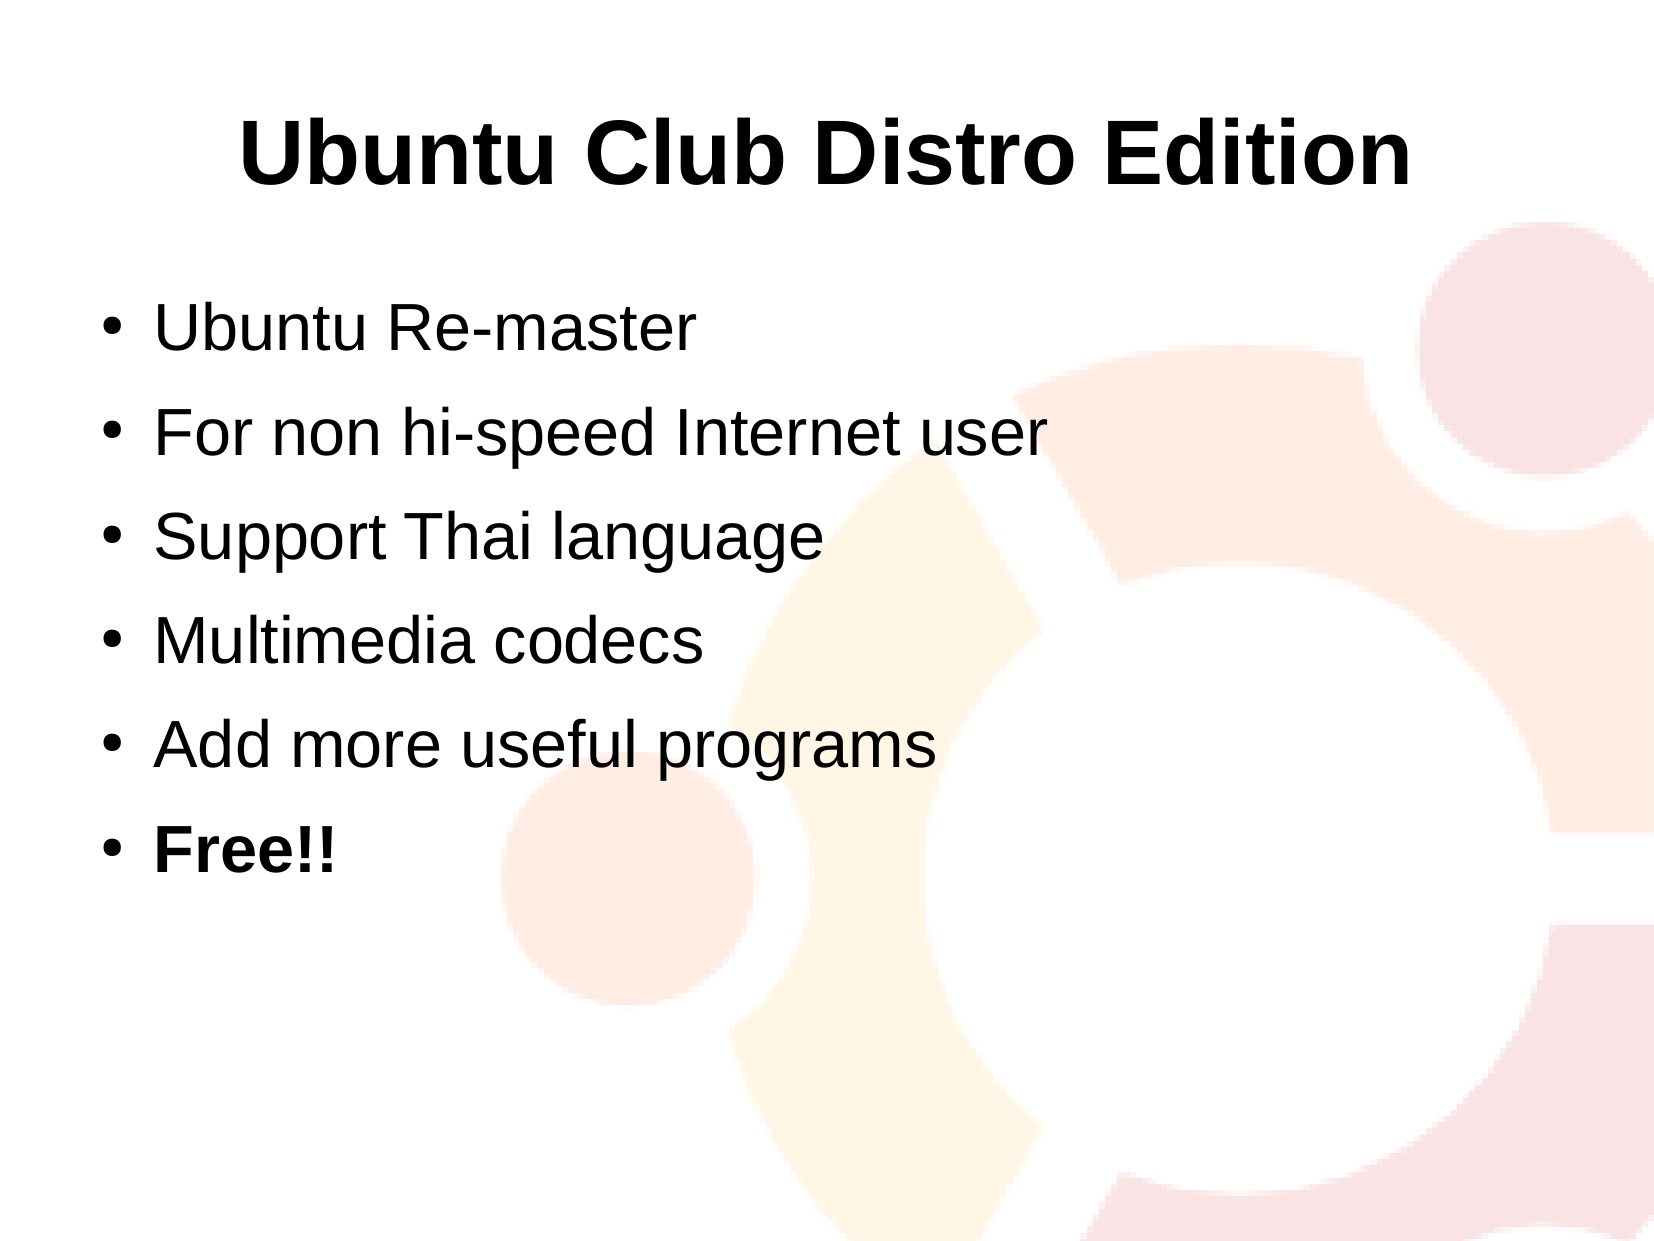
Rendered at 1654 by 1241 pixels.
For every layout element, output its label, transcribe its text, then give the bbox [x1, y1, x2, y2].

title Ubuntu Club Distro Edition [82, 56, 1571, 250]
list Ubuntu Re-master For non hi-speed Internet user Support Thai language Multimedia codecs Add more useful programs Free!! [82, 290, 1571, 1109]
